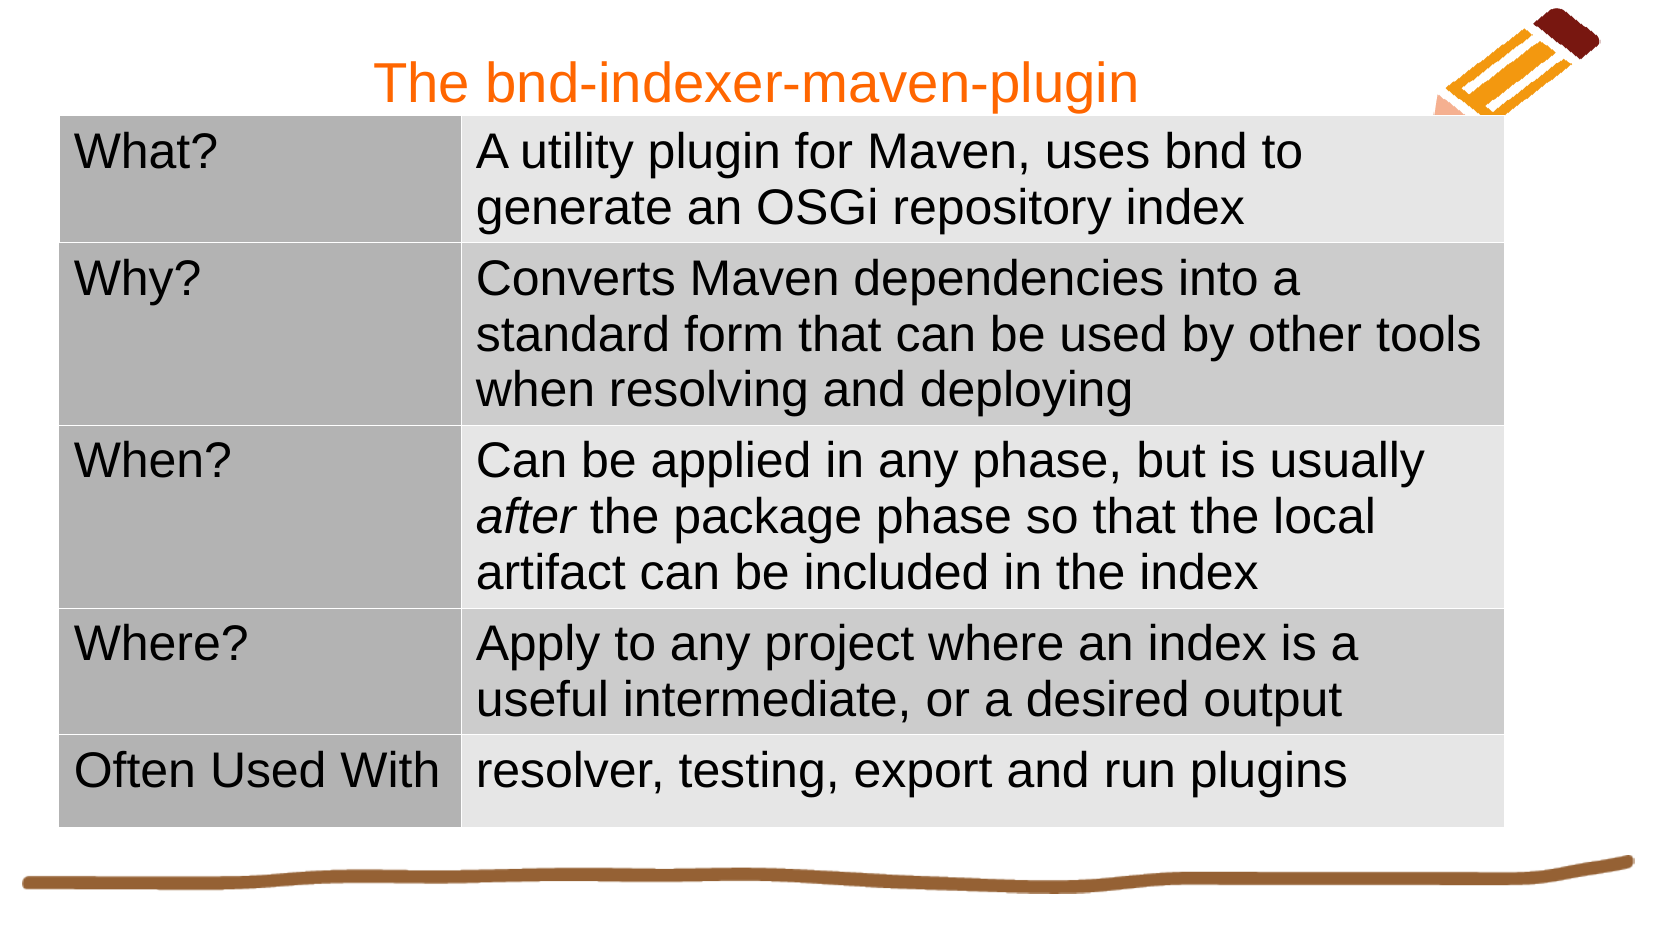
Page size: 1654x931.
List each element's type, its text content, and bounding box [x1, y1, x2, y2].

table_header What? [60, 116, 461, 242]
title The bnd-indexer-maven-plugin [82, 36, 1430, 115]
table_cell resolver, testing, export and run plugins [462, 735, 1504, 827]
table_cell Often Used With [59, 735, 461, 827]
table_cell Apply to any project where an index is a useful intermediate, or a desired output [462, 609, 1504, 734]
table_cell Converts Maven dependencies into a standard form that can be used by other tools when resolving and deploying [462, 243, 1504, 425]
table_cell When? [59, 426, 461, 608]
table_cell Why? [59, 243, 461, 425]
table_header A utility plugin for Maven, uses bnd to generate an OSGi repository index [462, 116, 1504, 242]
table_cell Where? [59, 609, 461, 734]
picture [22, 855, 1635, 894]
picture [1430, 8, 1601, 136]
table_cell Can be applied in any phase, but is usually after the package phase so that the local artifact can be included in the index [462, 426, 1504, 608]
